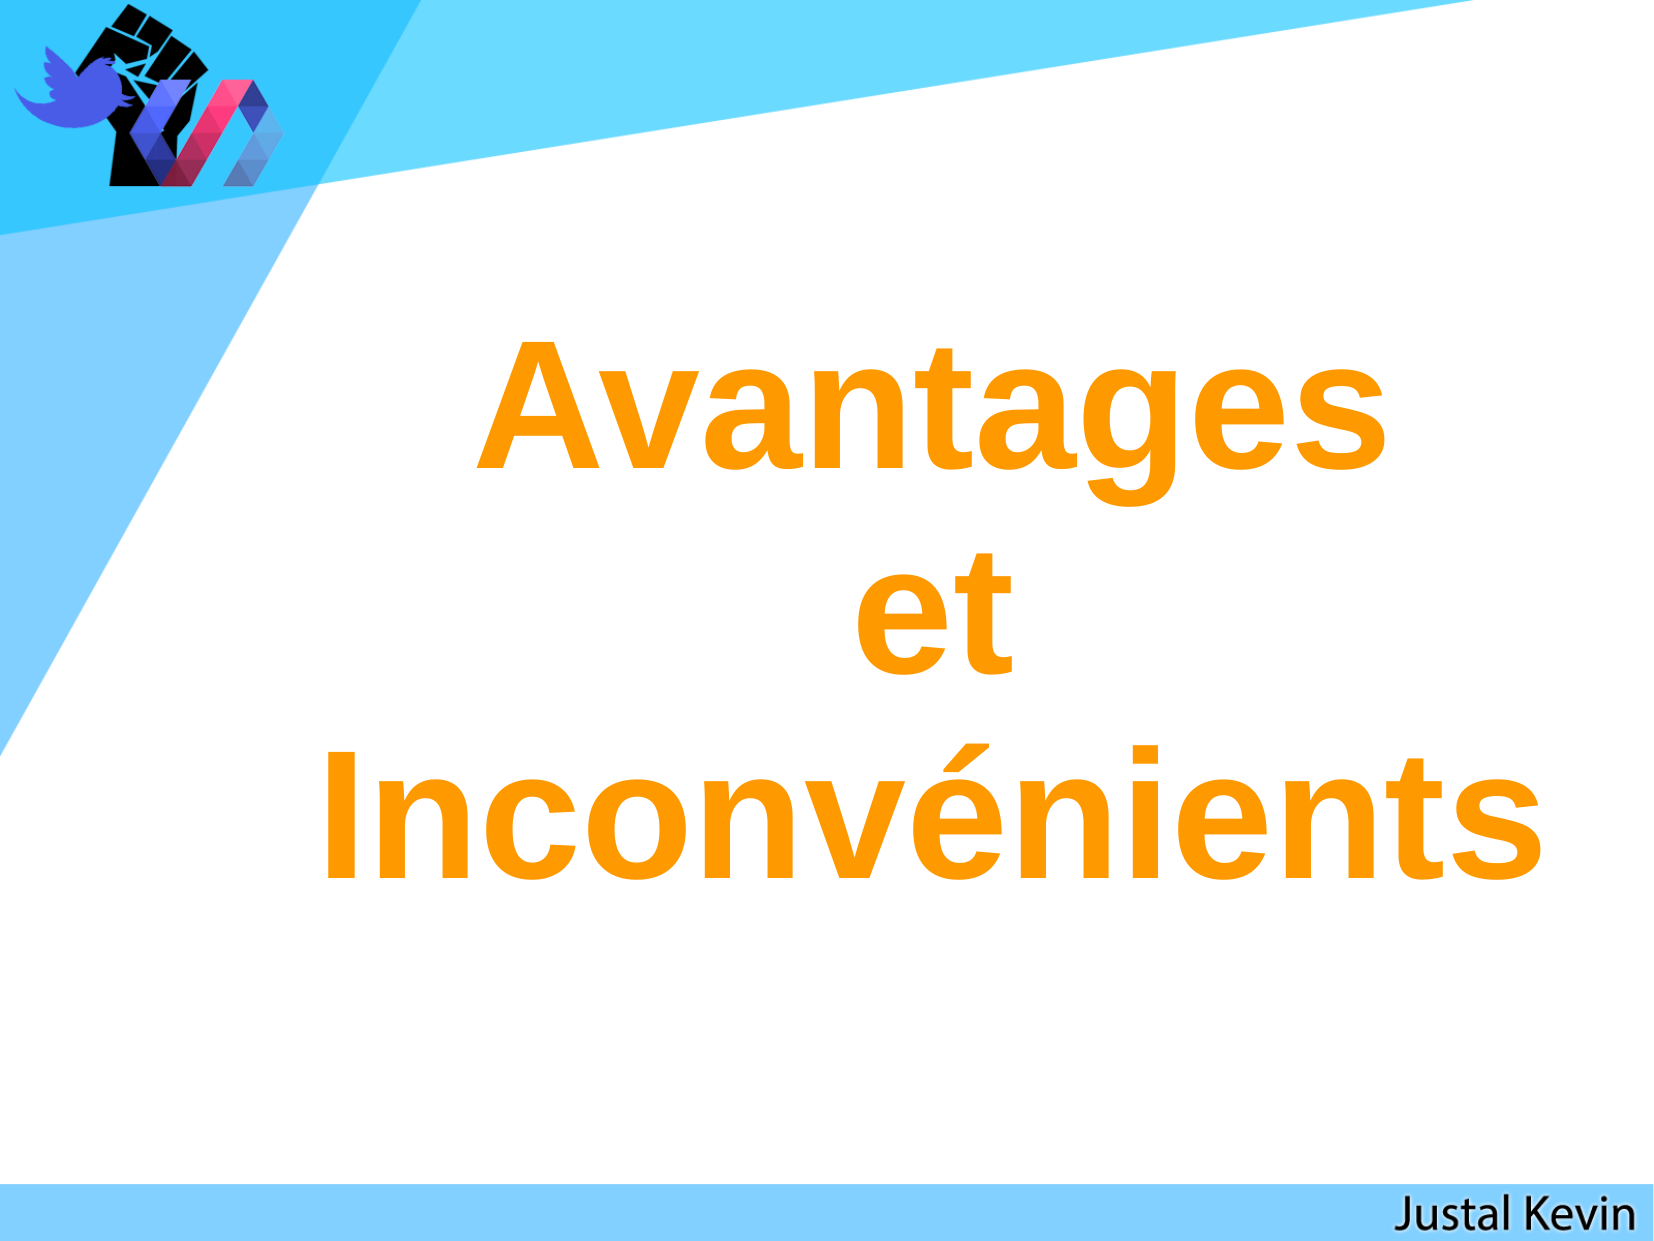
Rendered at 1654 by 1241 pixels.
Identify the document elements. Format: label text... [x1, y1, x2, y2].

text_box Avantages et Inconvénients [271, 295, 1595, 925]
picture [0, 0, 1654, 1241]
